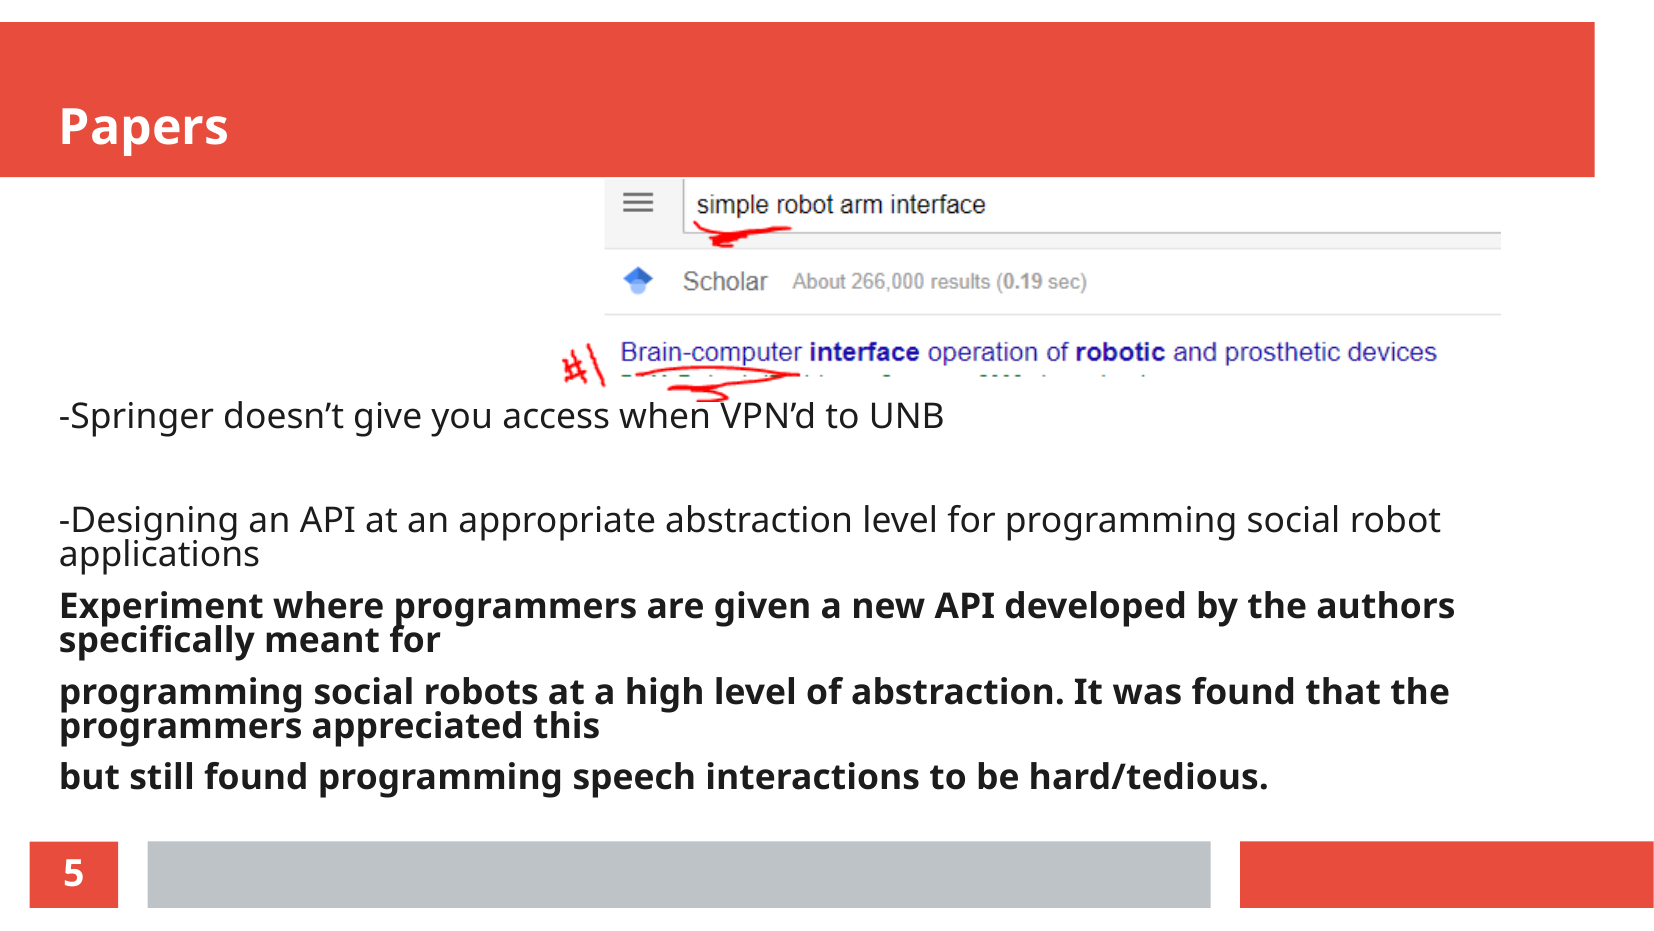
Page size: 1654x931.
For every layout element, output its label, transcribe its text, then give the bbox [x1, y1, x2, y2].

text_box [29, 841, 119, 908]
picture [561, 179, 1501, 402]
title Papers [59, 44, 1595, 156]
list -Springer doesn’t give you access when VPN’d to UNB -Designing an API at an appropriate abstraction level for programming social robot applications Experiment where programmers are given a new API developed by the authors specifically meant for programming social robots at a high level of abstraction. It was found that the programmers appreciated this but still found programming speech interactions to be hard/tedious. [59, 401, 1583, 815]
